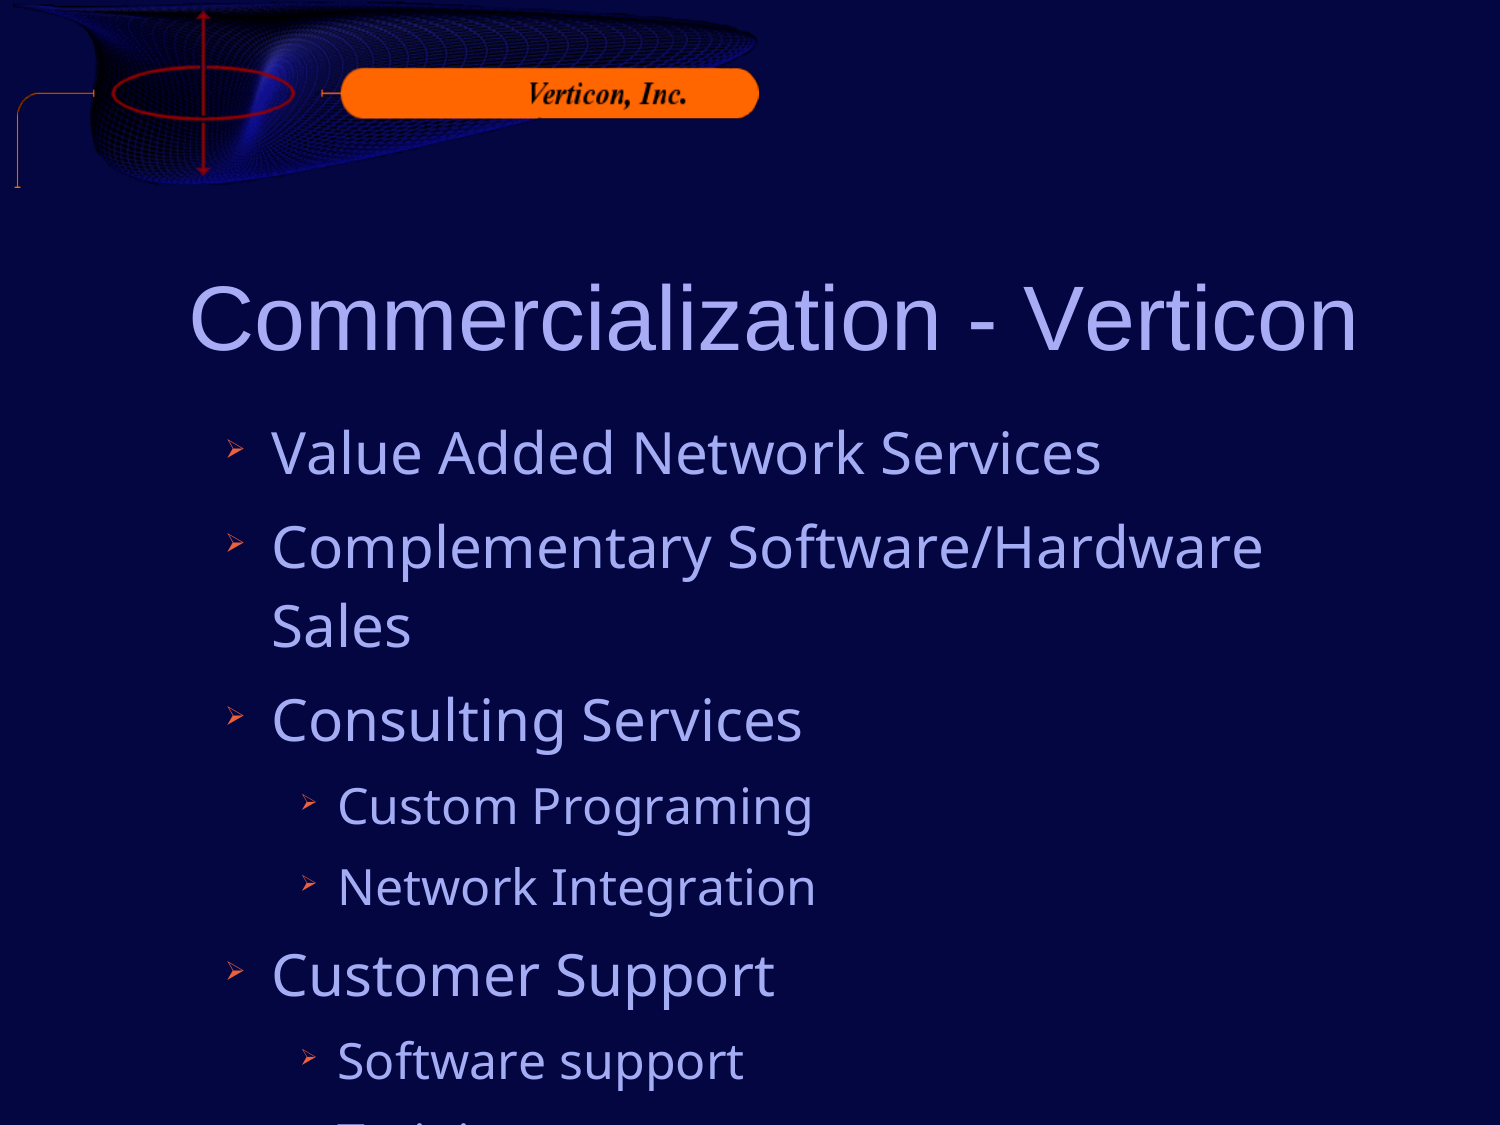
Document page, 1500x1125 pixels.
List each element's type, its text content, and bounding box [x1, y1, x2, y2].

picture [8, 0, 759, 188]
title Commercialization - Verticon [112, 224, 1463, 413]
list Value Added Network Services Complementary Software/Hardware Sales Consulting Services Custom Programing Network Integration Customer Support Software support Training [150, 412, 1385, 1103]
